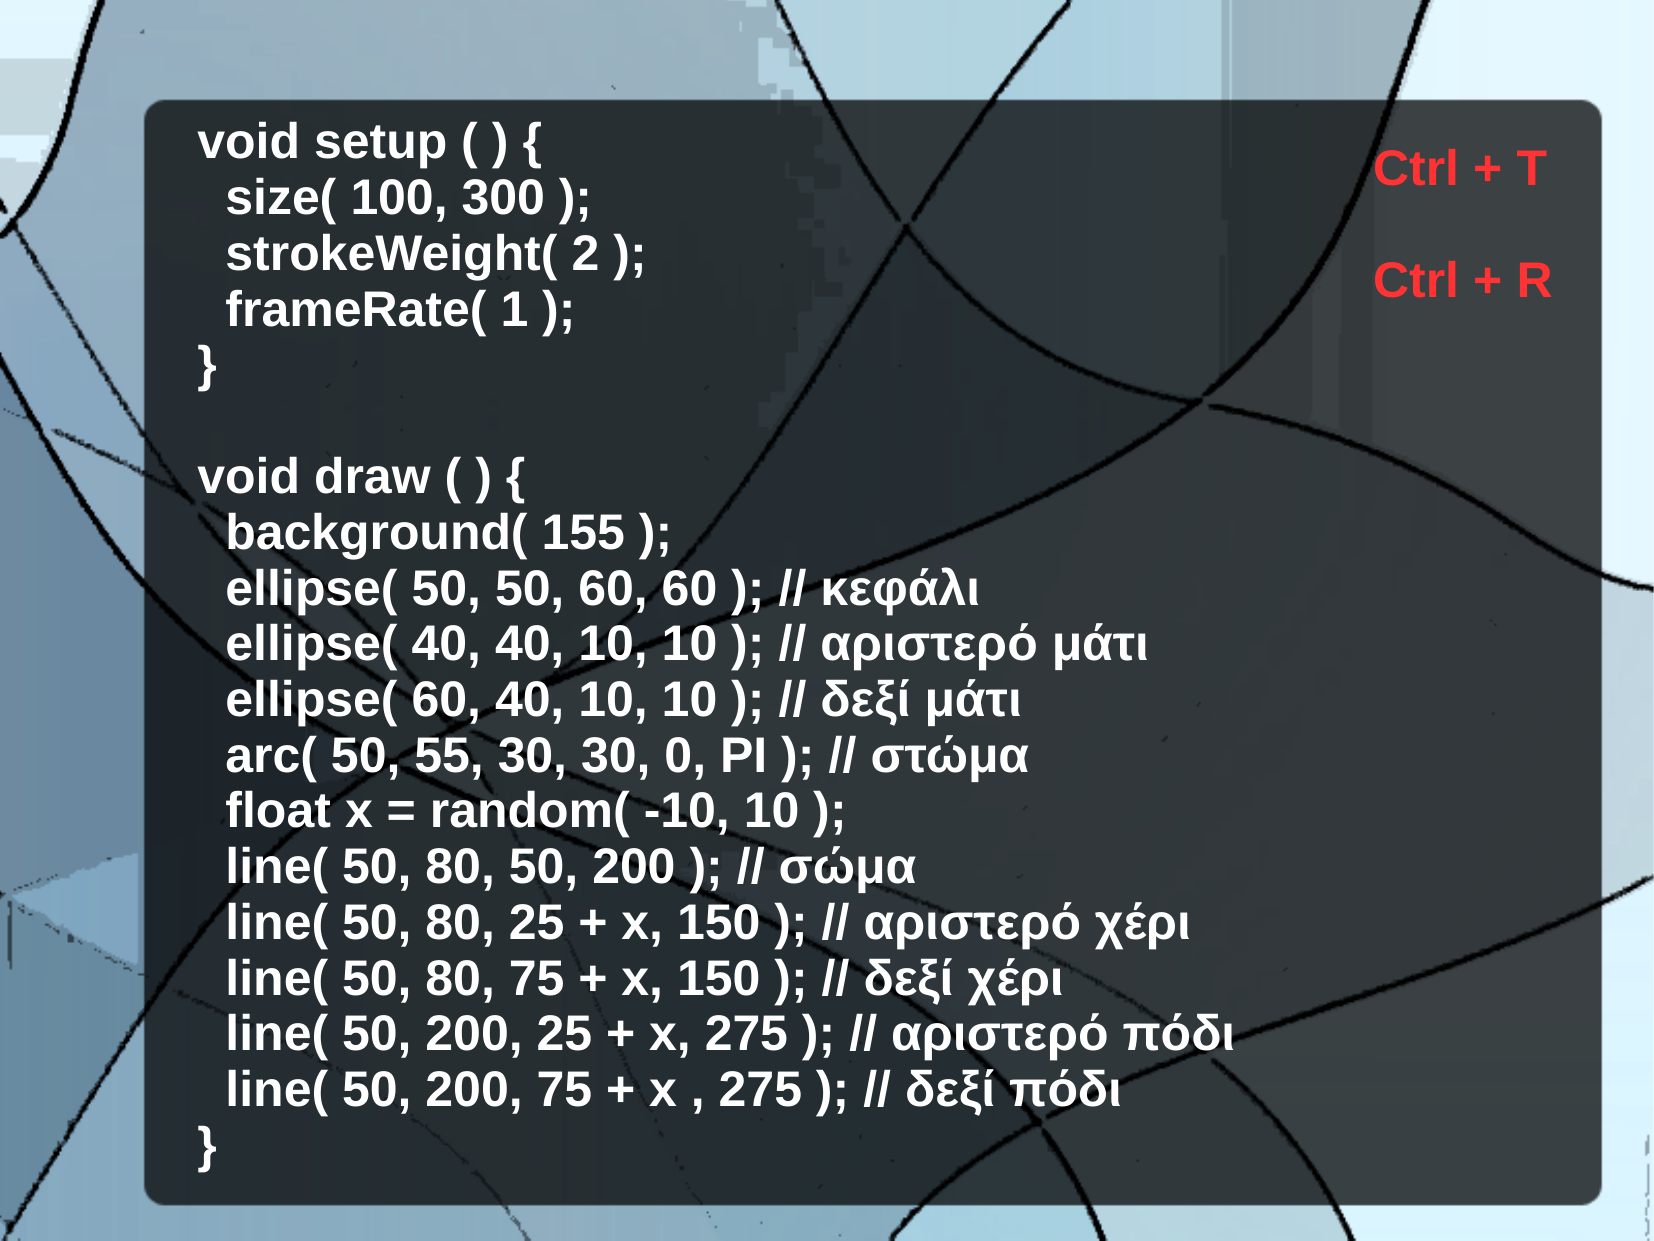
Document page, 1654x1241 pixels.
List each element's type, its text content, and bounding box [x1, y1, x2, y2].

text_box void setup ( ) { size( 100, 300 ); strokeWeight( 2 ); frameRate( 1 ); } void draw ( ) { background( 155 ); ellipse( 50, 50, 60, 60 ); // κεφάλι ellipse( 40, 40, 10, 10 ); // αριστερό μάτι ellipse( 60, 40, 10, 10 ); // δεξί μάτι arc( 50, 55, 30, 30, 0, PI ); // στώμα float x = random( -10, 10 ); line( 50, 80, 50, 200 ); // σώμα line( 50, 80, 25 + x, 150 ); // αριστερό χέρι line( 50, 80, 75 + x, 150 ); // δεξί χέρι line( 50, 200, 25 + x, 275 ); // αριστερό πόδι line( 50, 200, 75 + x , 275 ); // δεξί πόδι } [182, 106, 1359, 1241]
picture [0, 0, 1654, 1241]
text_box Ctrl + T Ctrl + R [1358, 133, 1619, 319]
